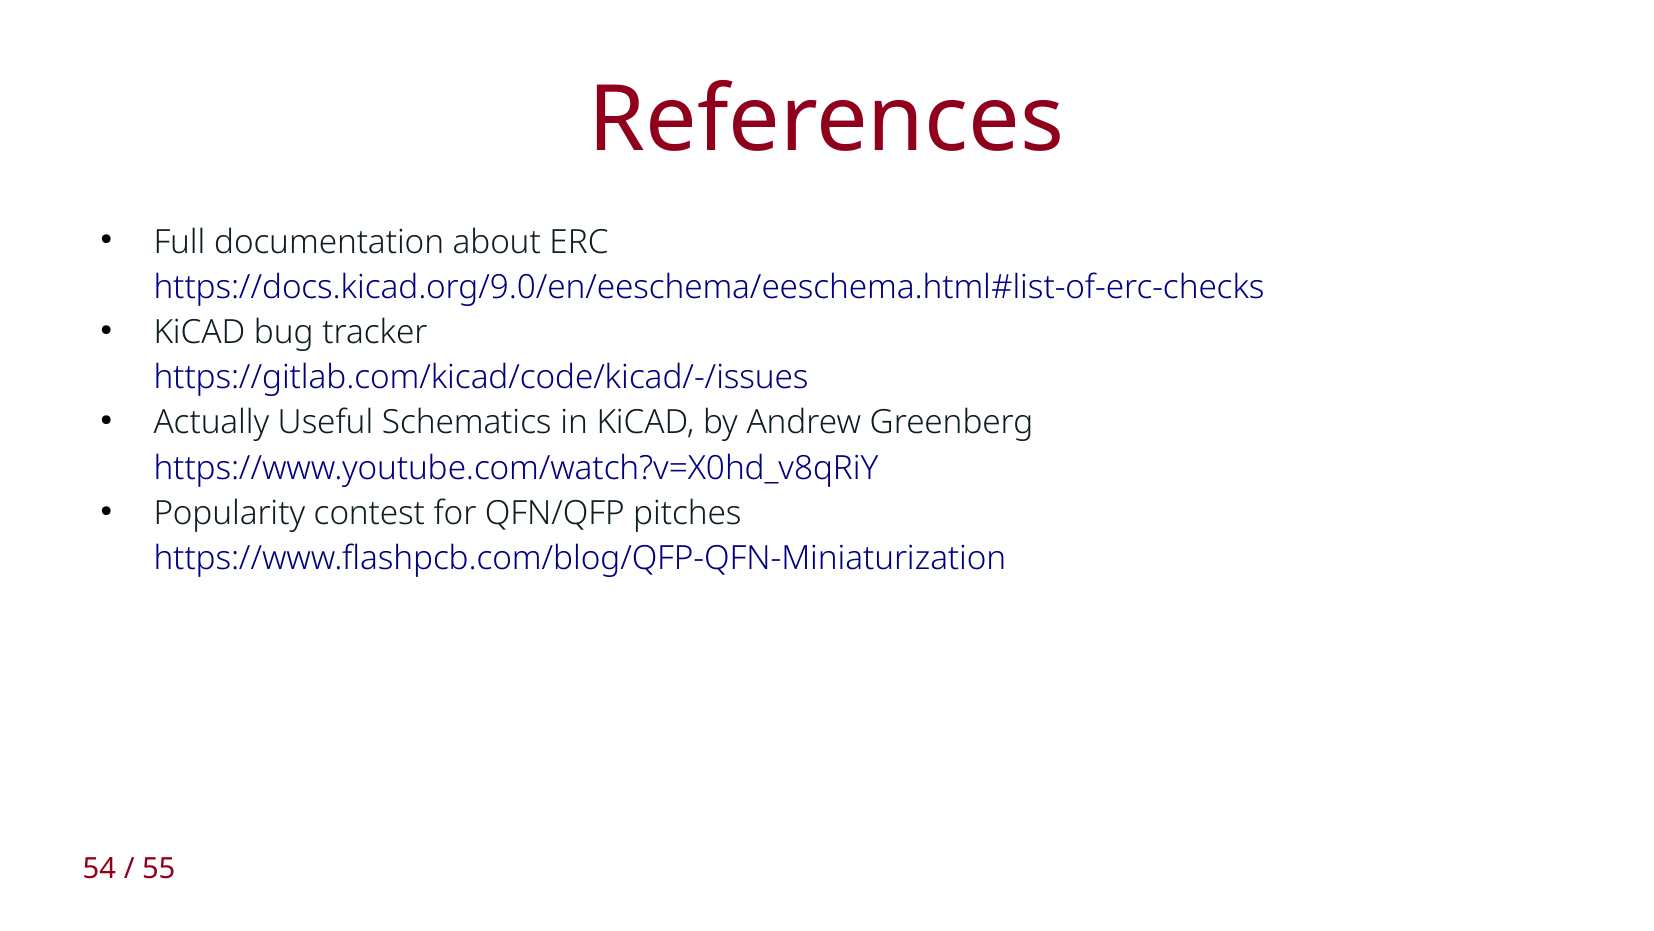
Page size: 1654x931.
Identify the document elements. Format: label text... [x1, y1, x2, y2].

title References [82, 37, 1571, 193]
list Full documentation about ERC https://docs.kicad.org/9.0/en/eeschema/eeschema.html#list-of-erc-checks KiCAD bug tracker https://gitlab.com/kicad/code/kicad/-/issues Actually Useful Schematics in KiCAD, by Andrew Greenberg https://www.youtube.com/watch?v=X0hd_v8qRiY Popularity contest for QFN/QFP pitches https://www.flashpcb.com/blog/QFP-QFN-Miniaturization [82, 217, 1571, 758]
